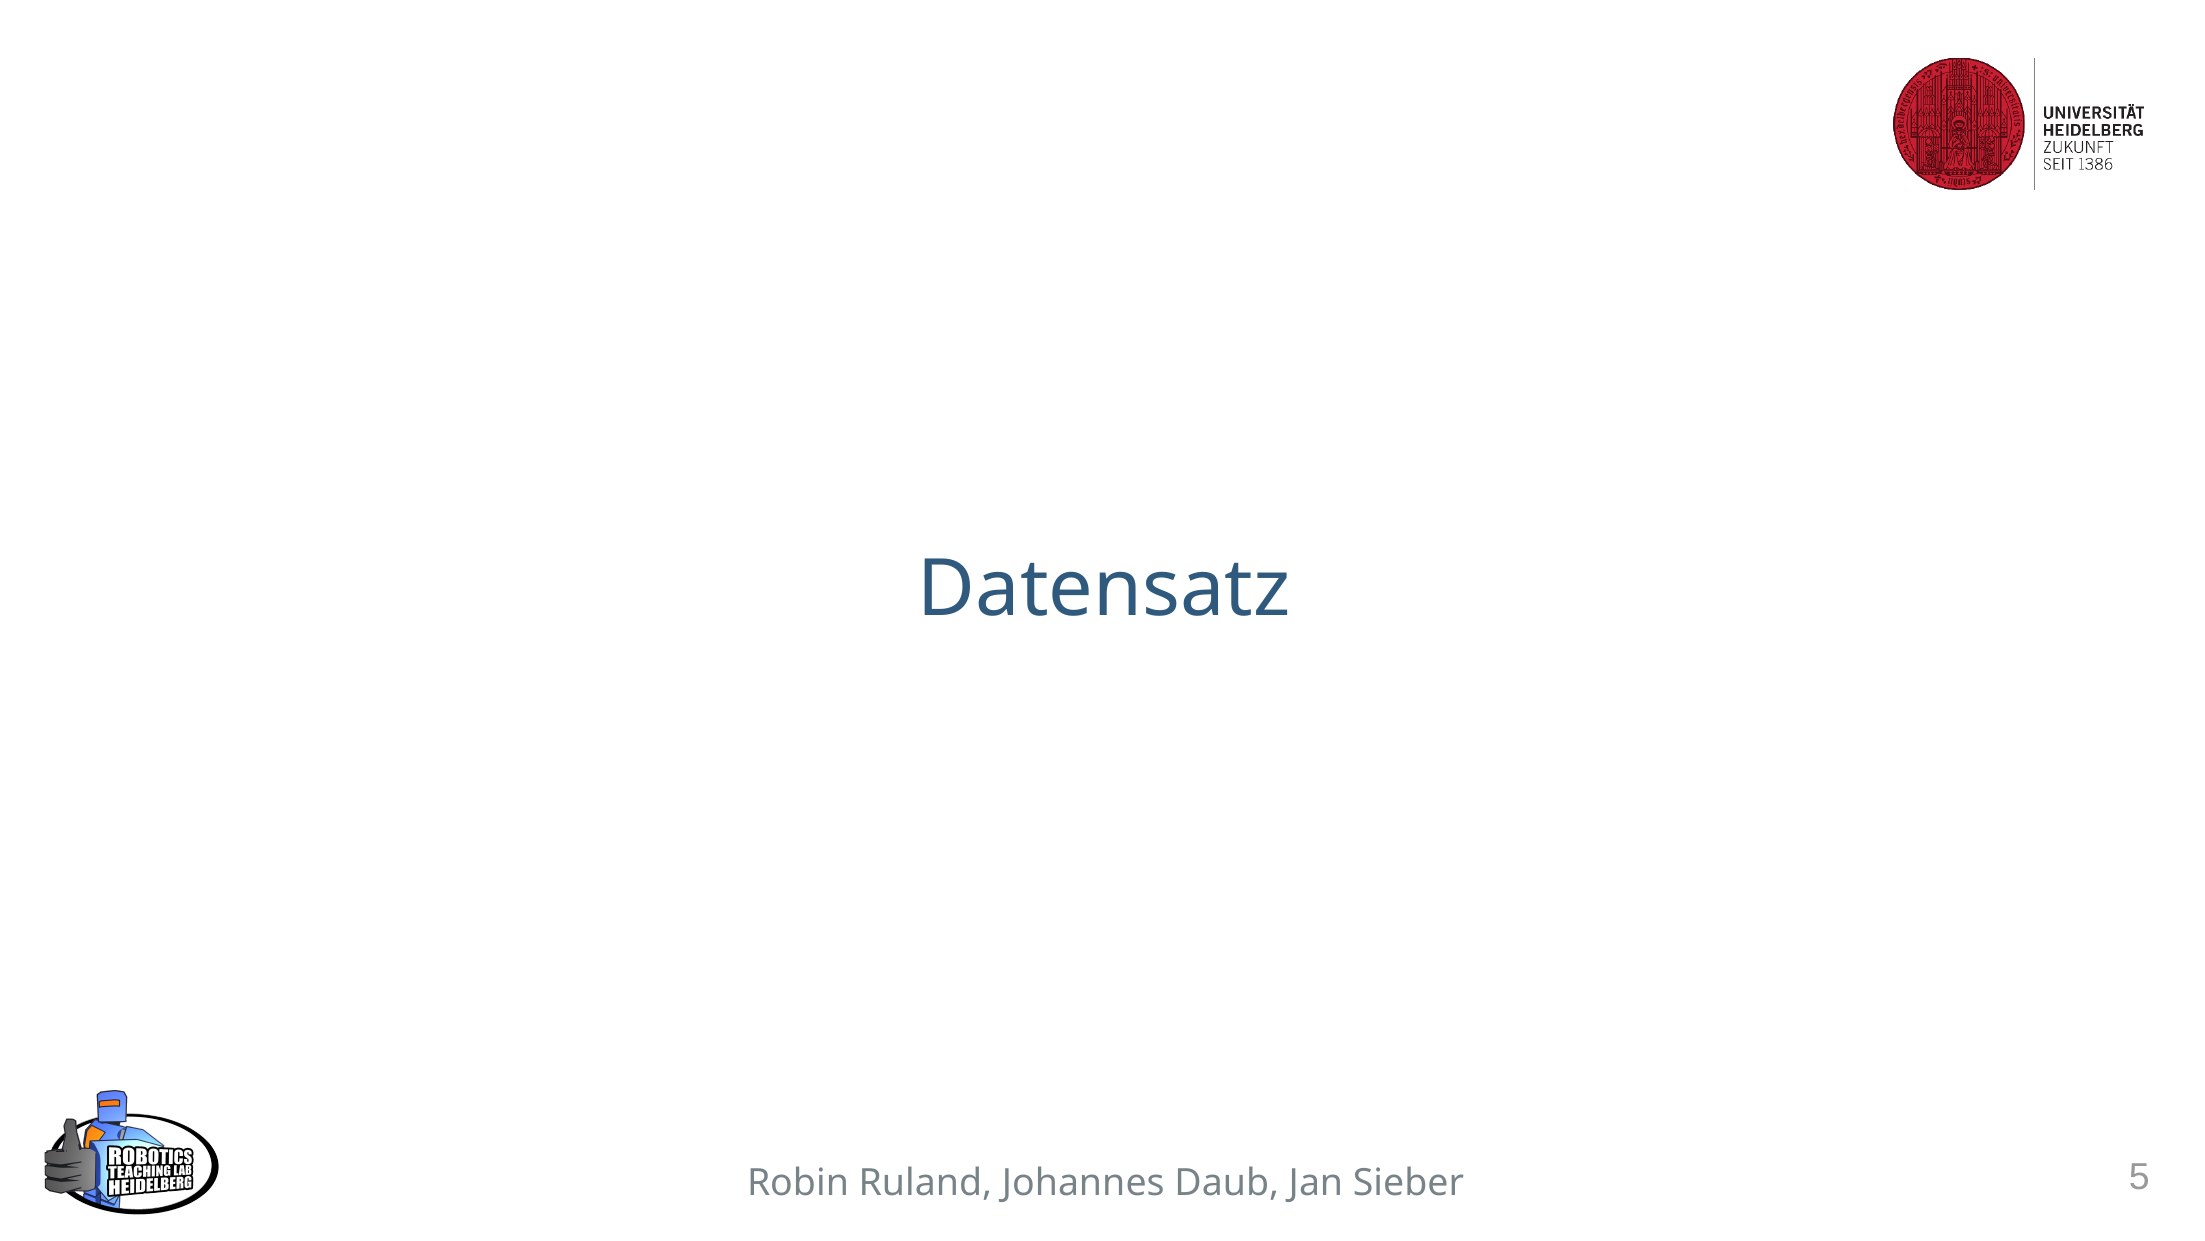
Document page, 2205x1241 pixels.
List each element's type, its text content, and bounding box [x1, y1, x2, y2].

picture [44, 1090, 222, 1221]
picture [1893, 58, 2144, 190]
subtitle Datensatz [70, 70, 2138, 1099]
